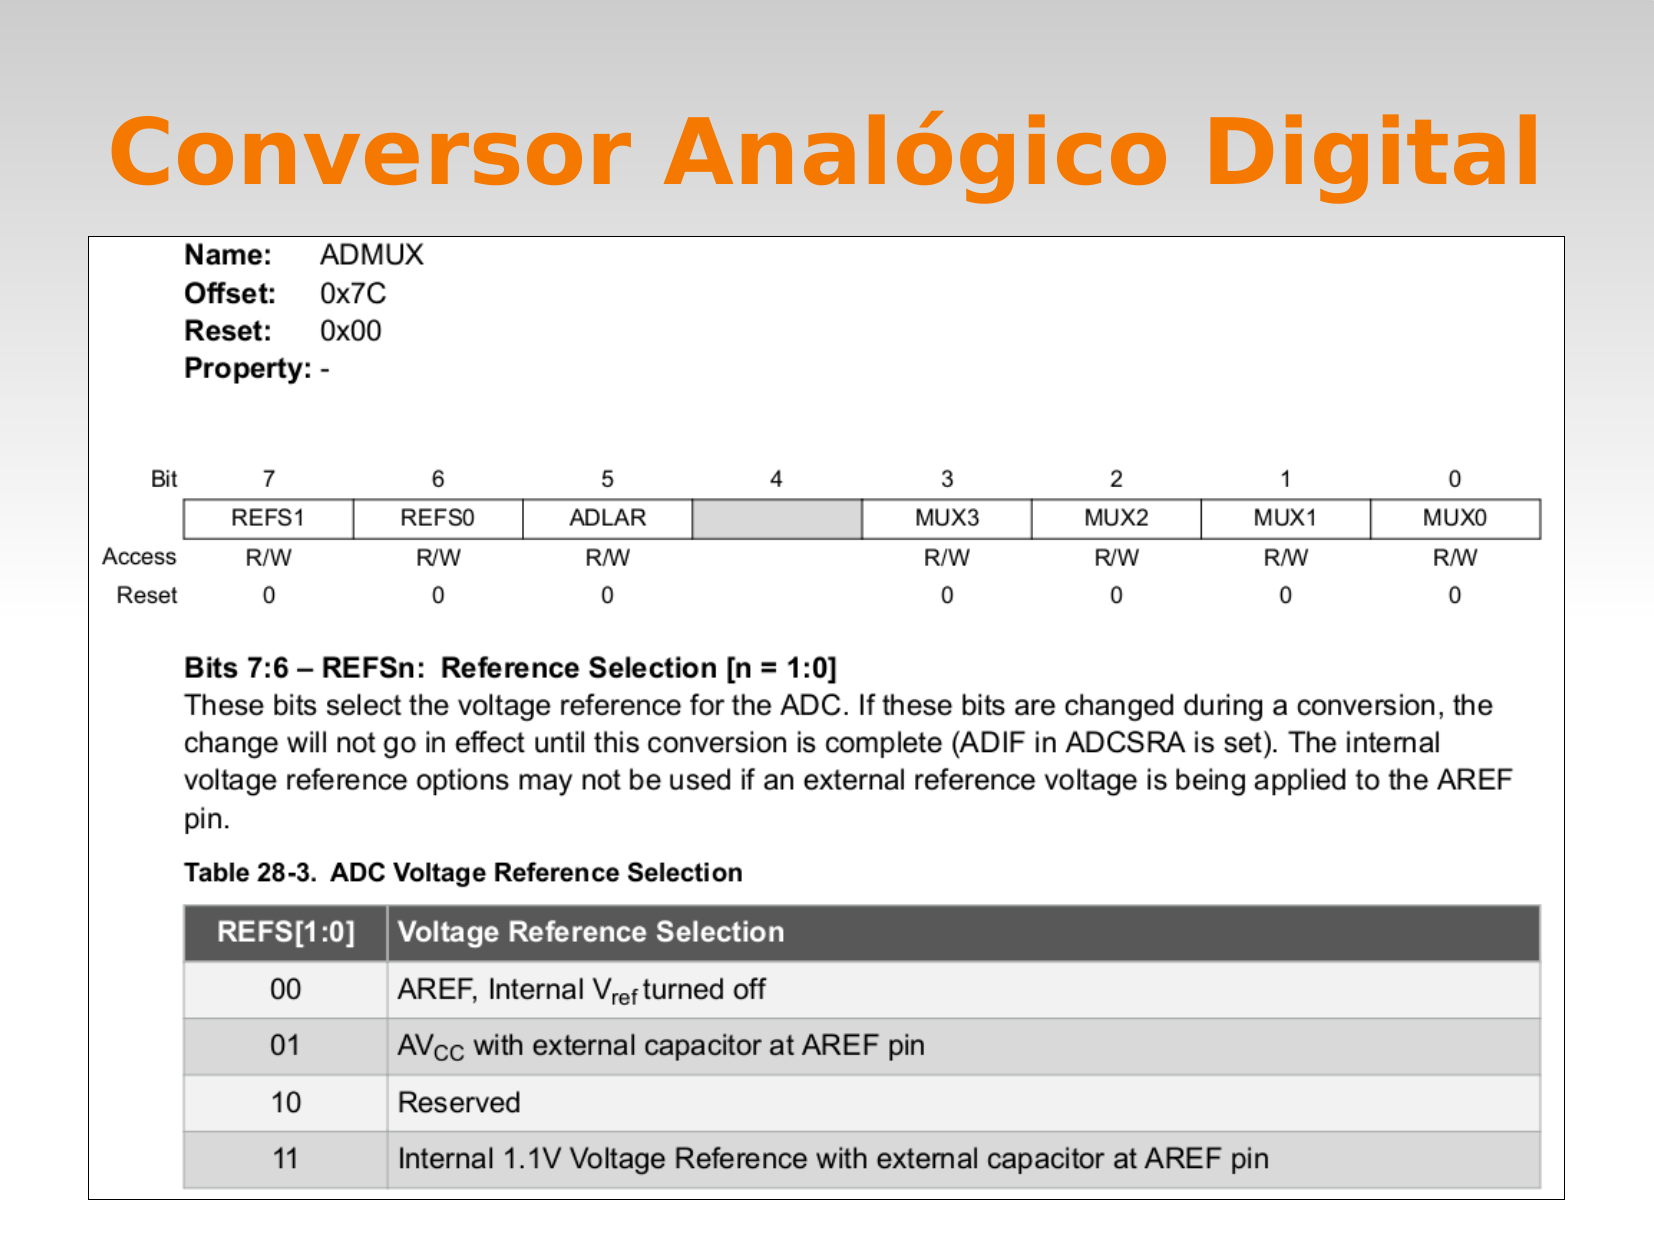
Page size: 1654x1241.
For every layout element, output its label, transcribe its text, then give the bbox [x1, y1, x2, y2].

picture [88, 236, 1565, 1200]
title Conversor Analógico Digital [82, 49, 1571, 257]
